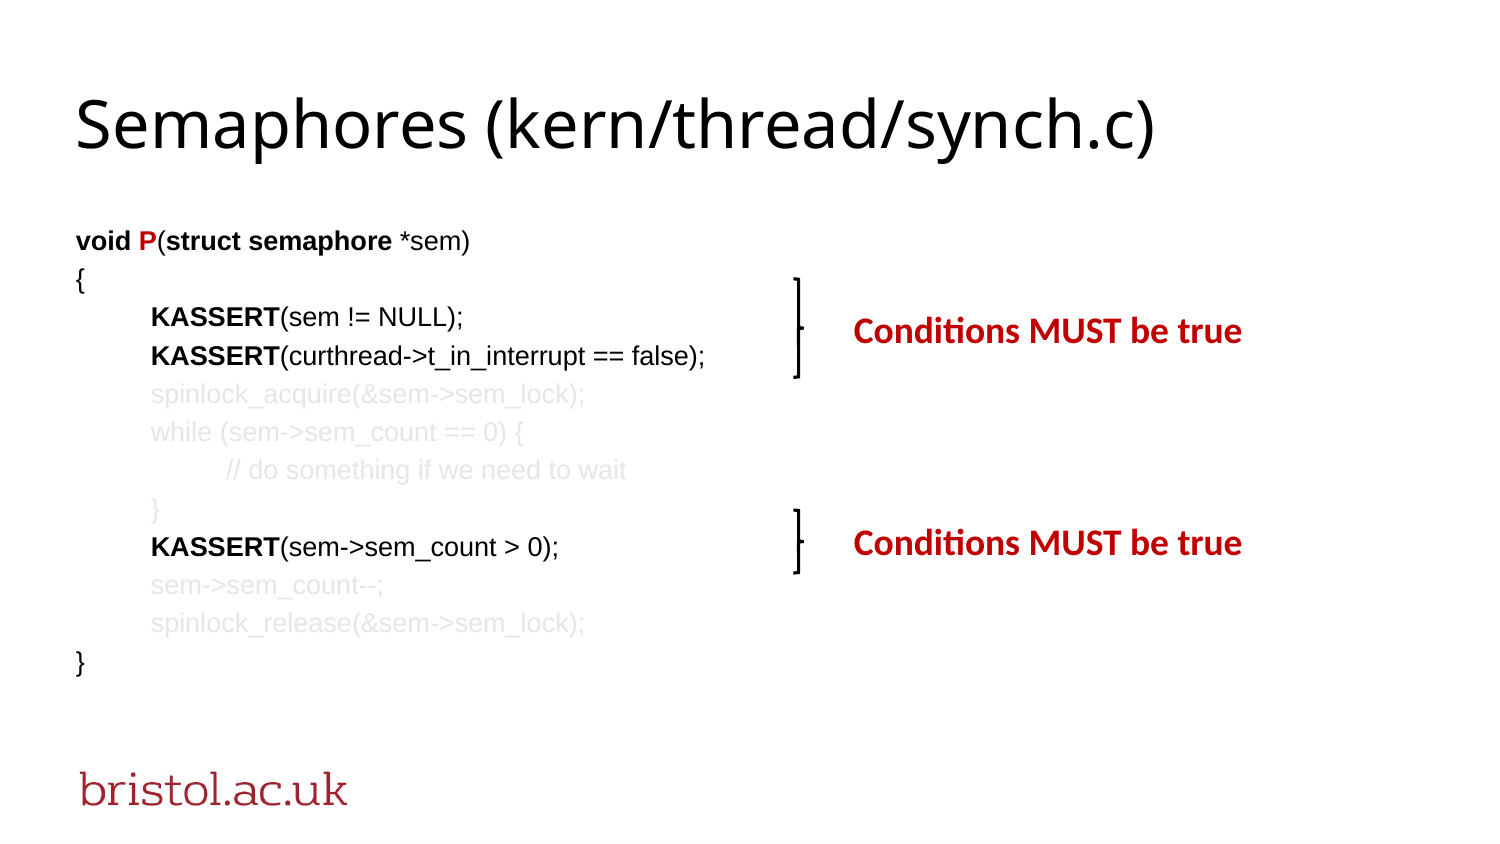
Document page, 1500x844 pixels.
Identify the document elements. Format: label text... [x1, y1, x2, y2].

list void P(struct semaphore *sem) { KASSERT(sem != NULL); KASSERT(curthread->t_in_interrupt == false); spinlock_acquire(&sem->sem_lock); while (sem->sem_count == 0) { // do something if we need to wait } KASSERT(sem->sem_count > 0); sem->sem_count--; spinlock_release(&sem->sem_lock); } [60, 224, 1440, 699]
text_box Conditions MUST be true [839, 510, 1263, 571]
text_box Conditions MUST be true [839, 298, 1263, 360]
title Semaphores (kern/thread/synch.c) [60, 44, 1440, 209]
